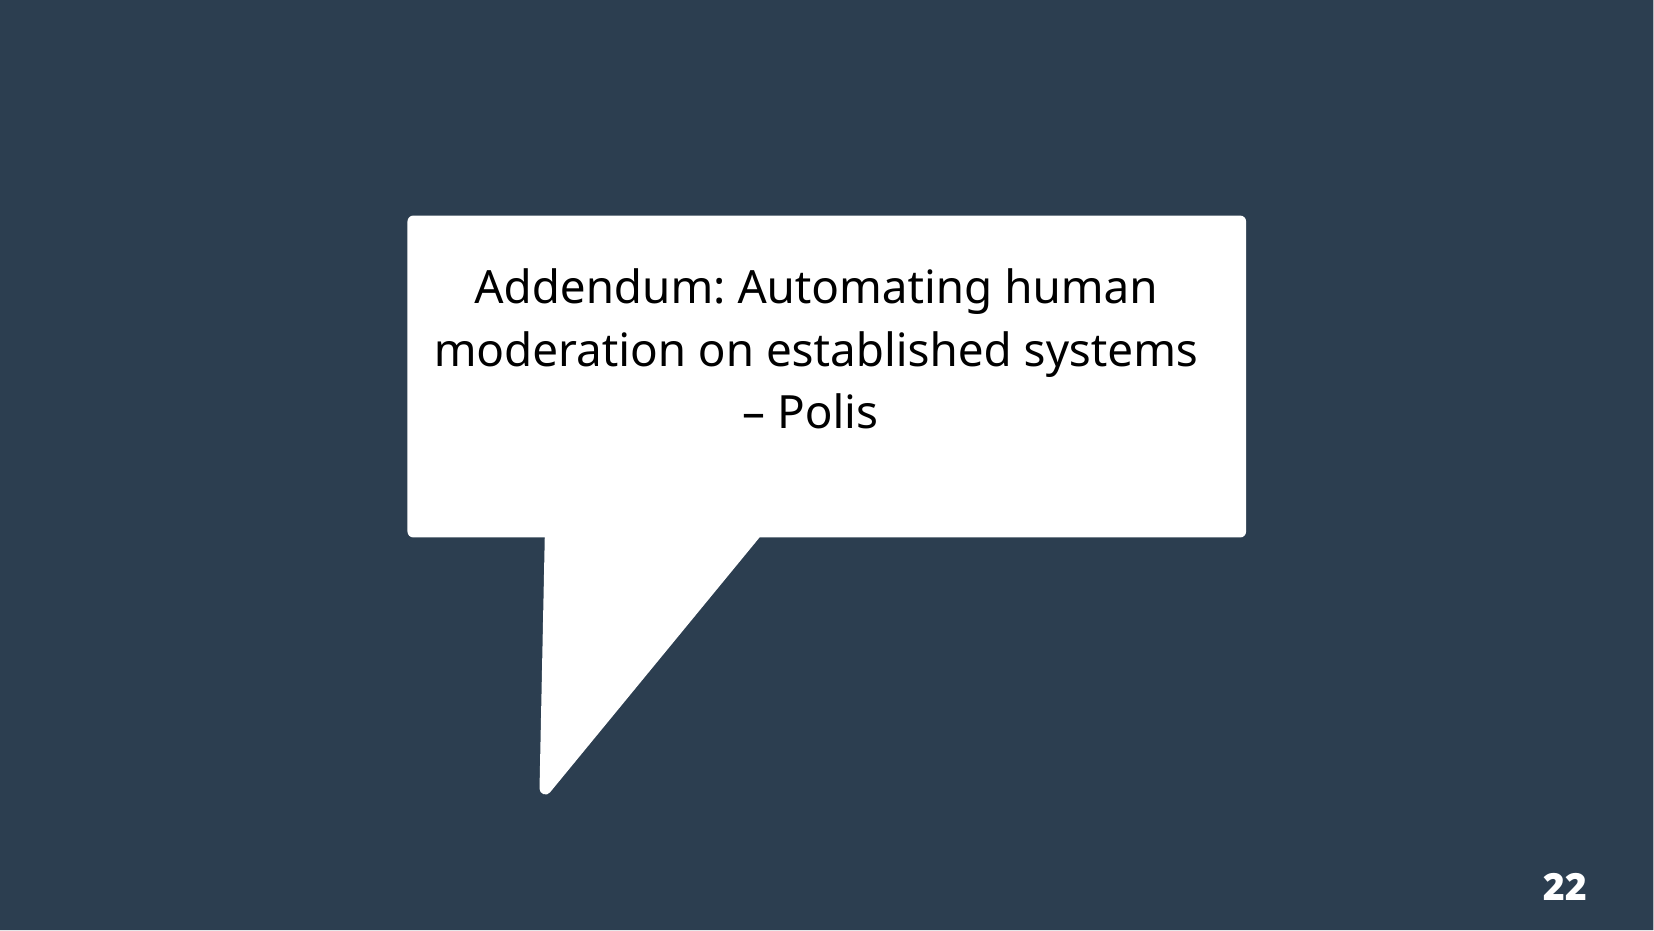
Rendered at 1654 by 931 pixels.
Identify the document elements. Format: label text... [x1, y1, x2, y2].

subtitle Addendum: Automating human moderation on established systems – Polis [432, 22, 1201, 676]
